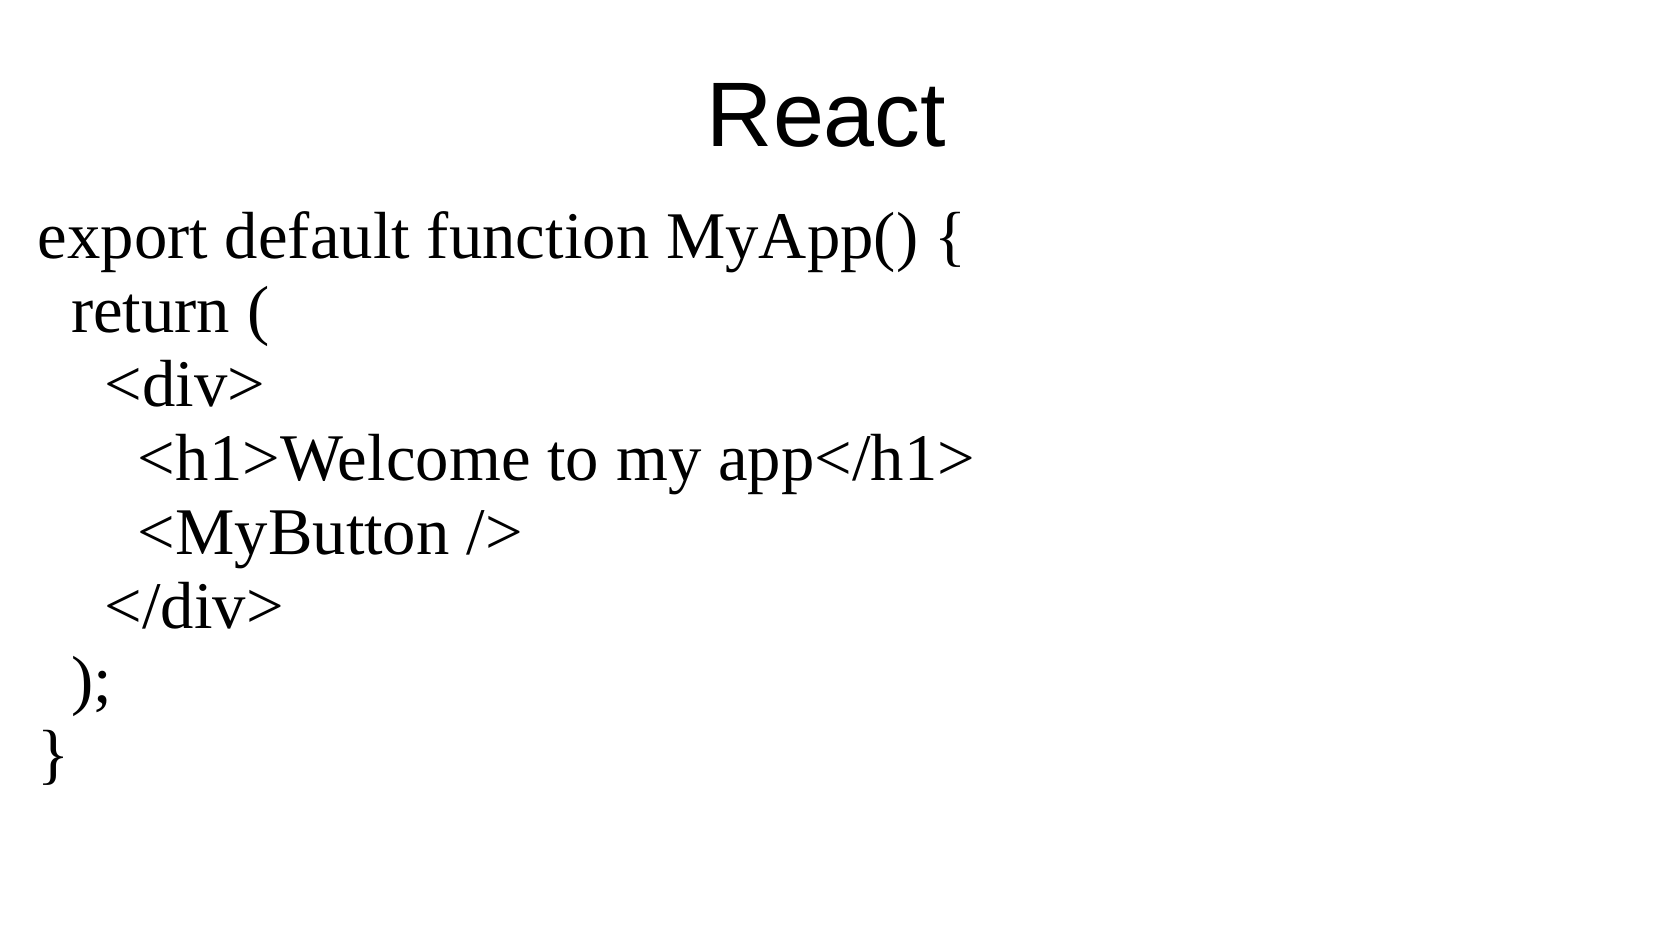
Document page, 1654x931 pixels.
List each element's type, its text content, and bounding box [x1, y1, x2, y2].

title React [82, 37, 1571, 193]
subtitle export default function MyApp() { return ( <div> <h1>Welcome to my app</h1> <MyButton /> </div> ); } [37, 198, 1526, 791]
